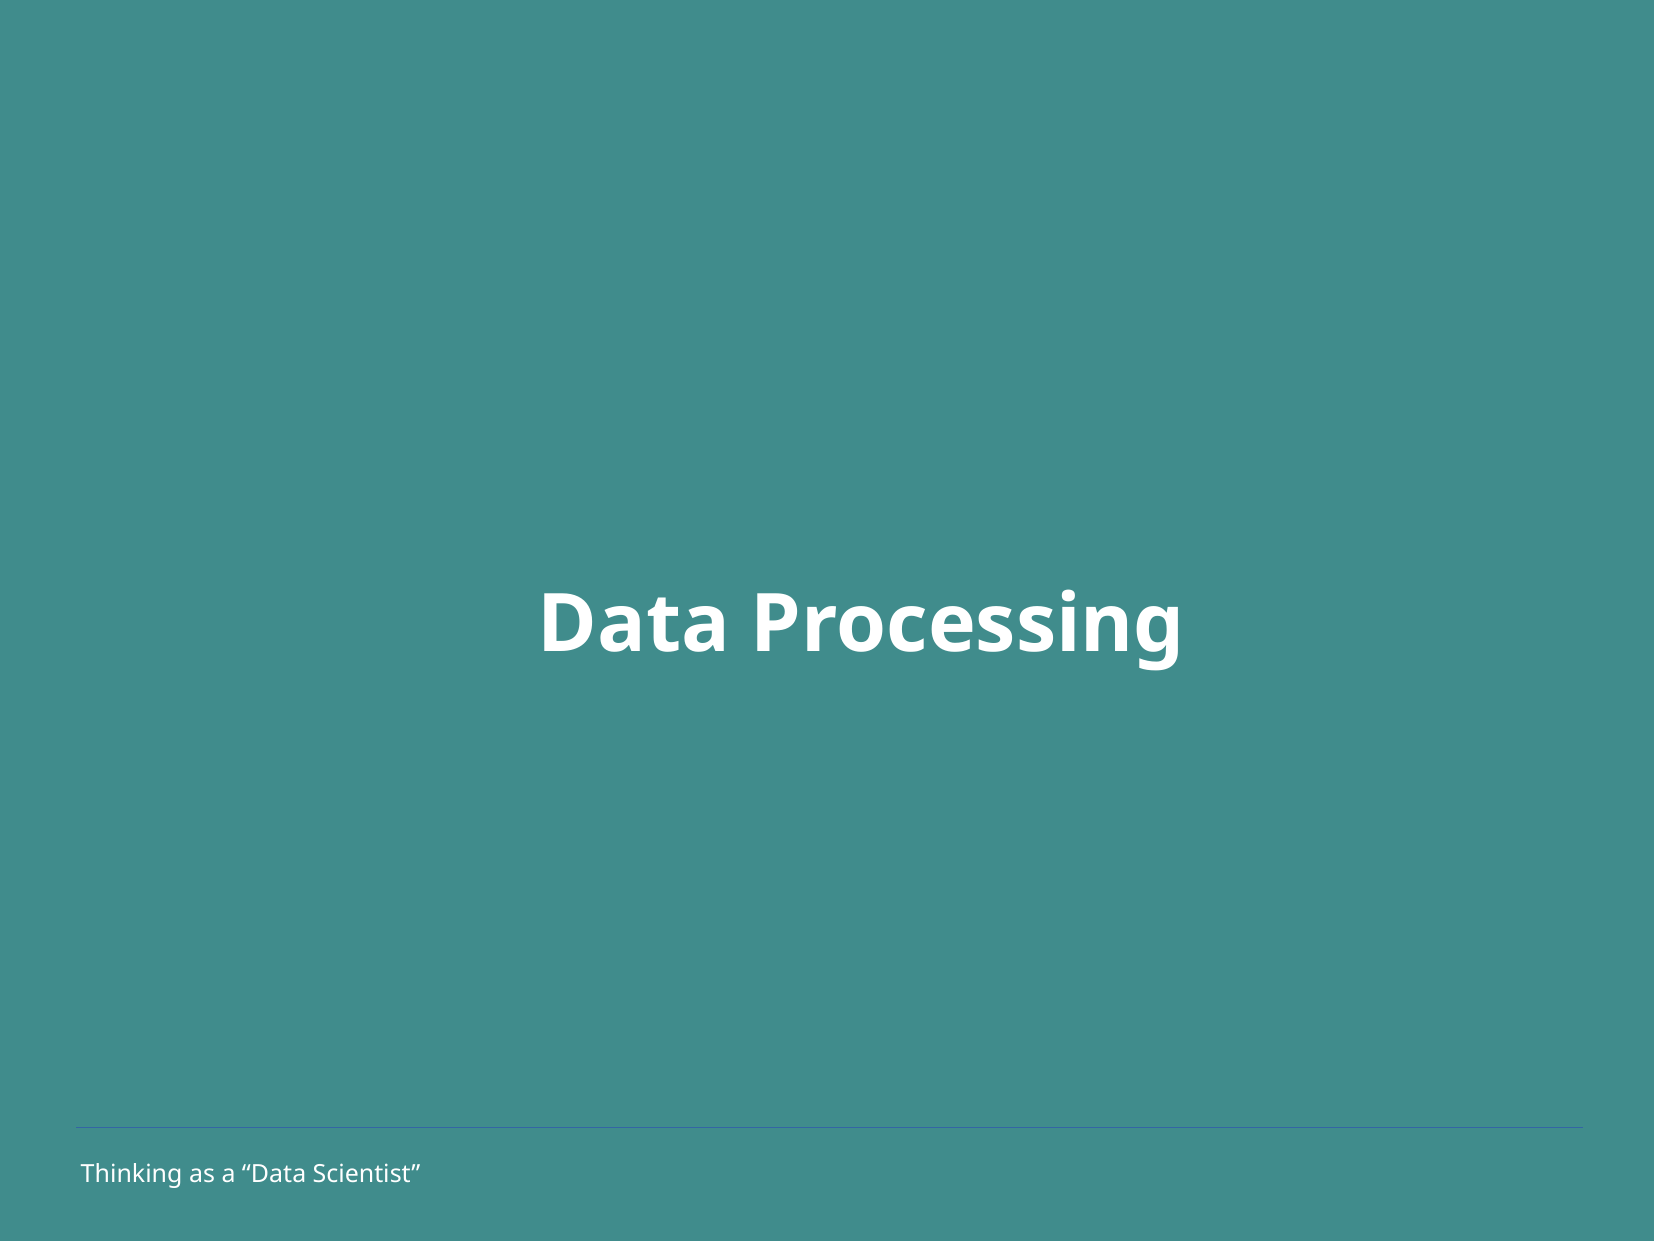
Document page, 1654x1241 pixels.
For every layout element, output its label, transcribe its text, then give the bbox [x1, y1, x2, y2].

list Data Processing [82, 564, 1571, 676]
text_box Thinking as a “Data Scientist” [65, 1148, 586, 1225]
